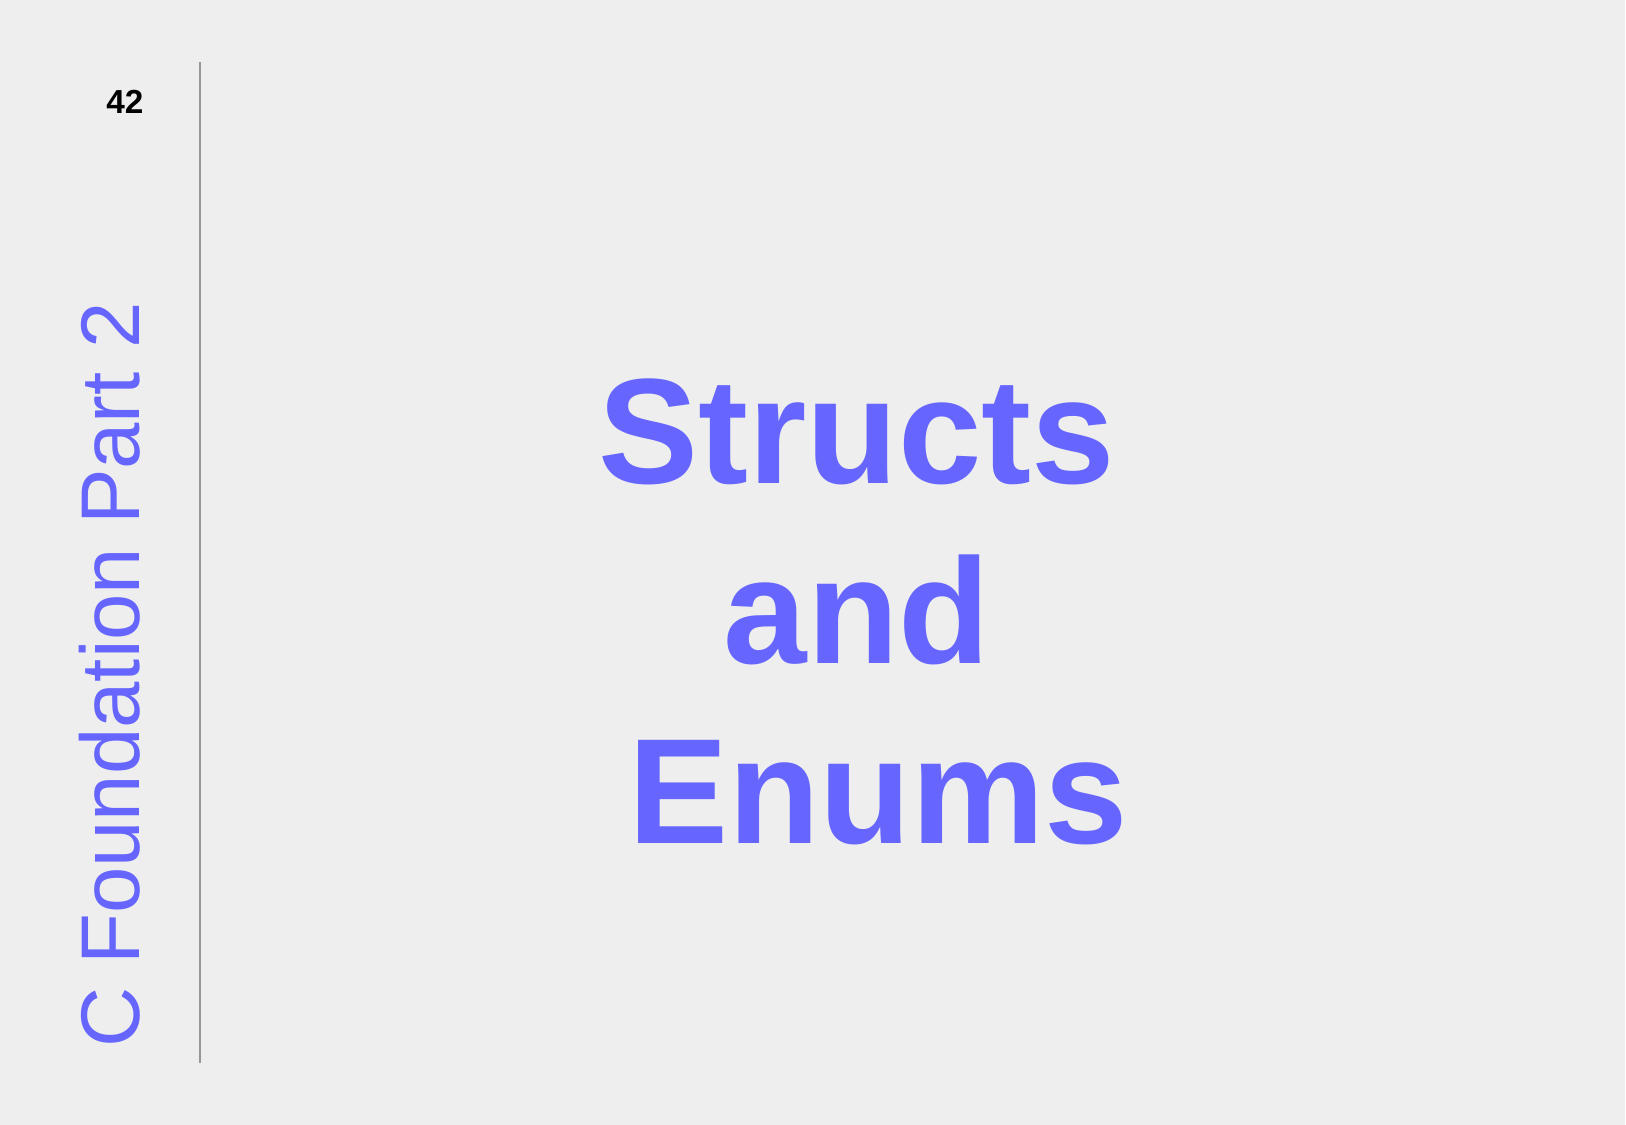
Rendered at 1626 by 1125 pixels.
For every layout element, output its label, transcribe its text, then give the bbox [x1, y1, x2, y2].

text_box Structs and Enums [583, 326, 1173, 882]
title C Foundation Part 2 [37, 162, 176, 1063]
